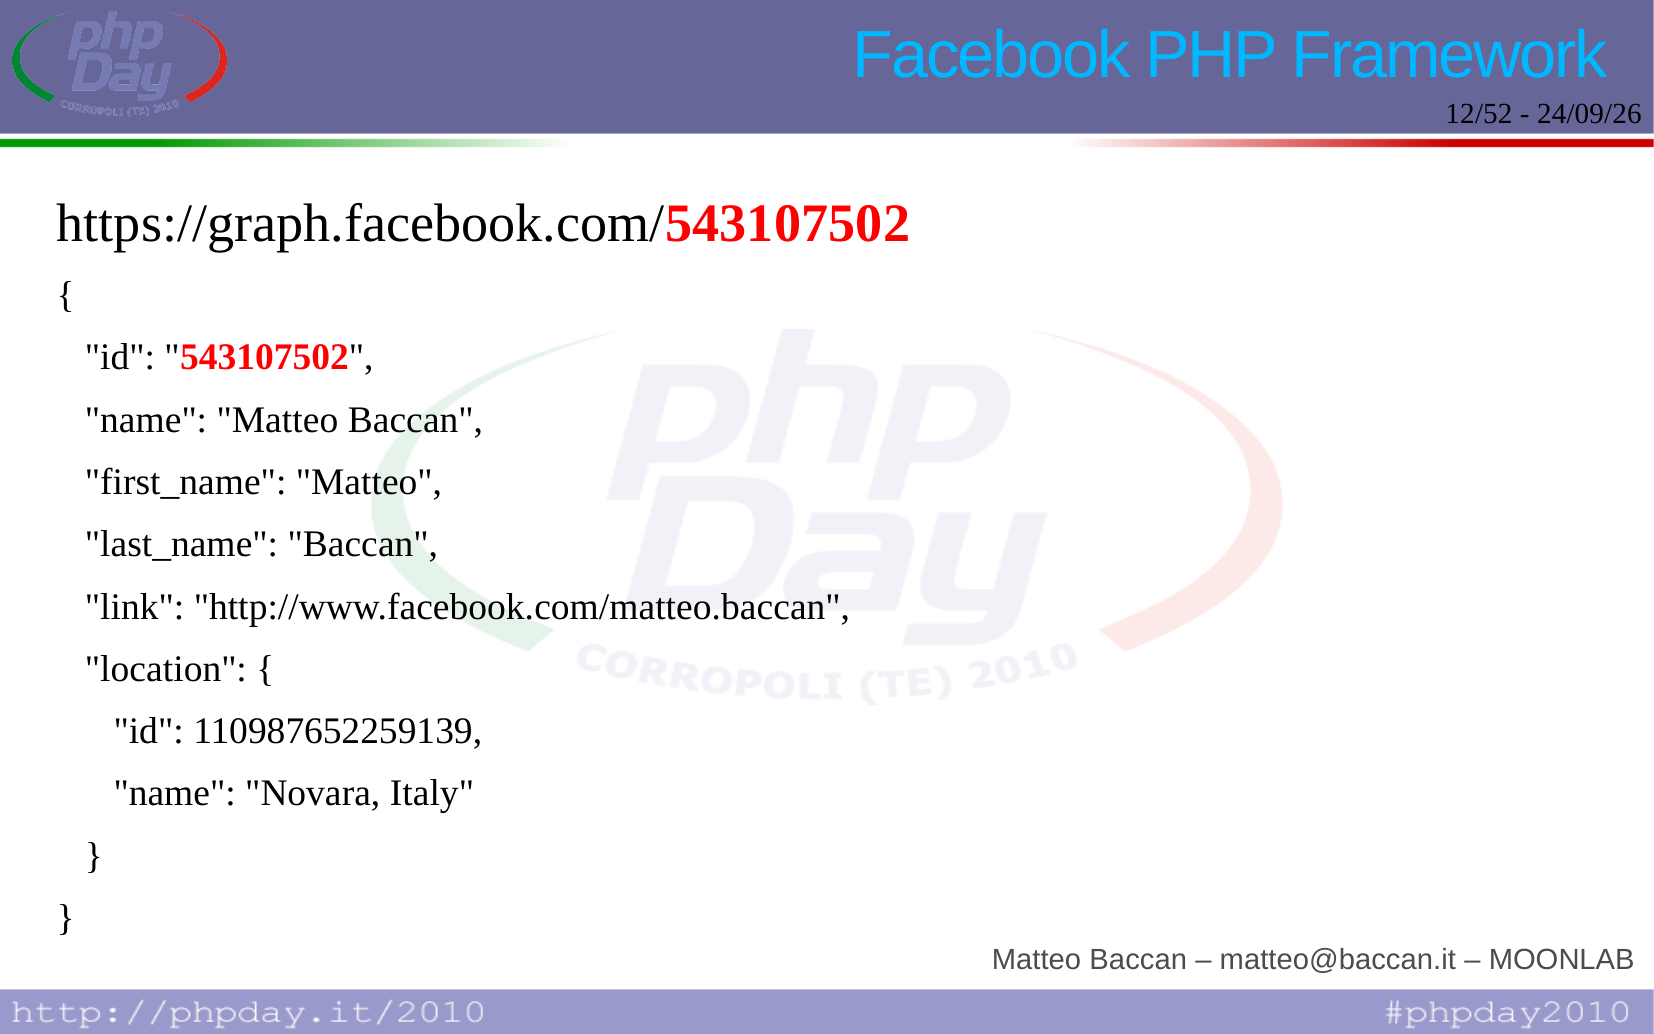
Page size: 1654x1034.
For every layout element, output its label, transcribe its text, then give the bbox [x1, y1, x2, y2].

picture [0, 0, 1654, 1034]
title Facebook PHP Framework [132, 5, 1609, 103]
text_box https://graph.facebook.com/543107502 { "id": "543107502", "name": "Matteo Baccan", "first_name": "Matteo", "last_name": "Baccan", "link": "http://www.facebook.com/matteo.baccan", "location": { "id": 110987652259139, "name": "Novara, Italy" } } [6, 156, 1649, 936]
